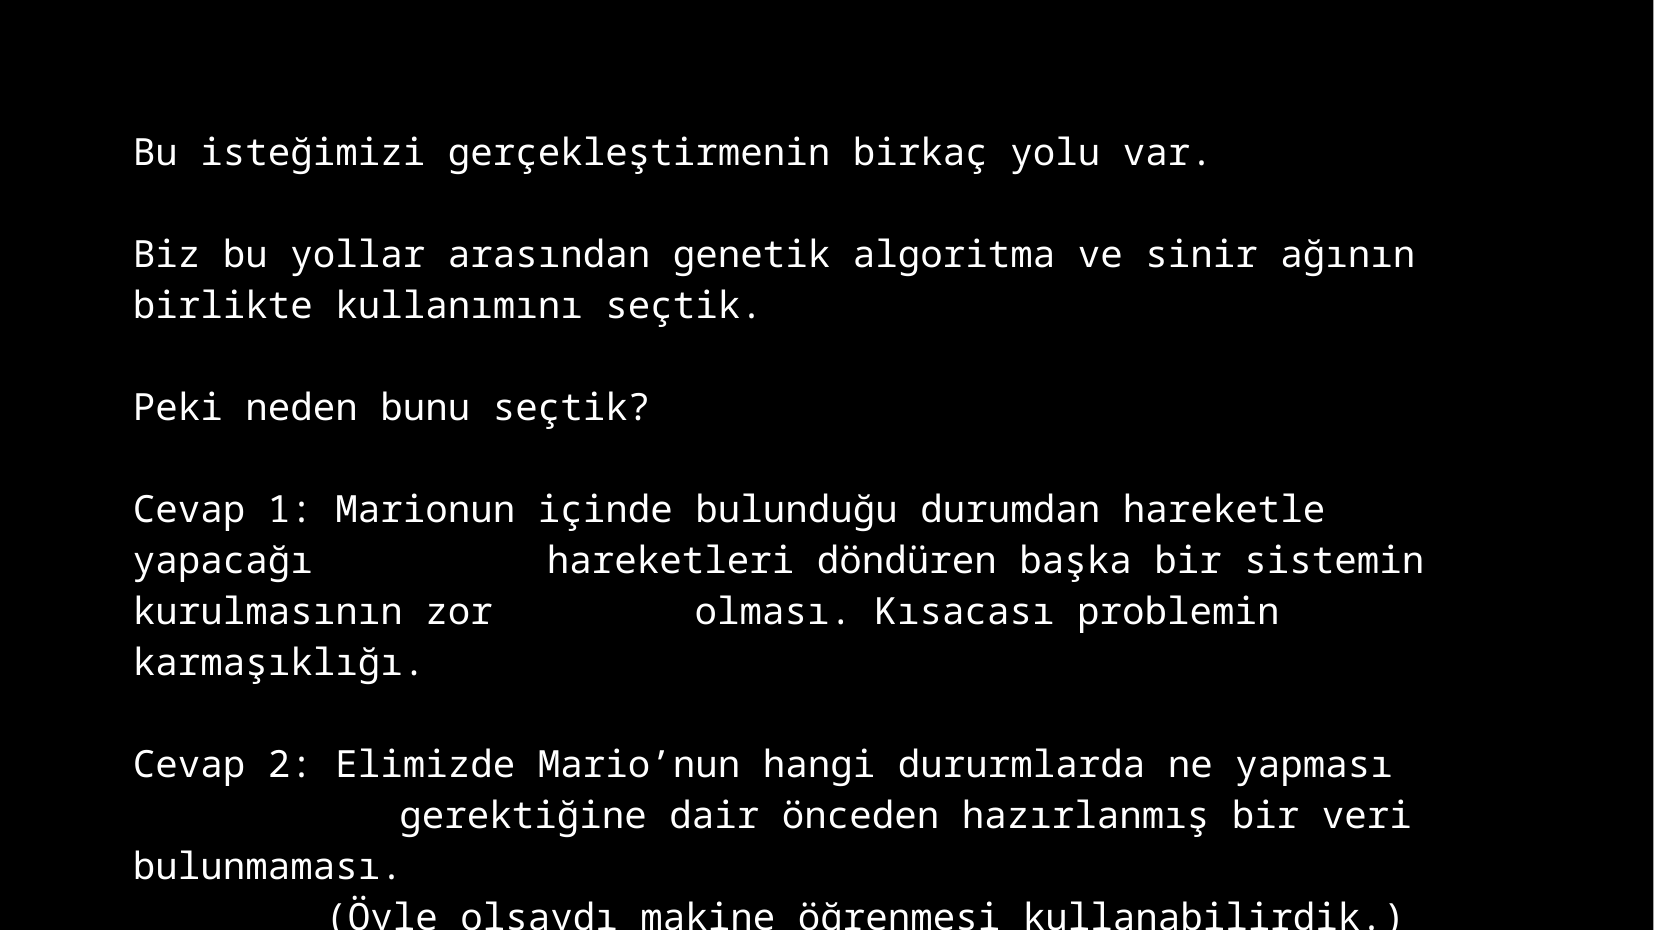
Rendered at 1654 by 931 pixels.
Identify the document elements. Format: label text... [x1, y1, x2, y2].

text_box Bu isteğimizi gerçekleştirmenin birkaç yolu var. Biz bu yollar arasından genetik algoritma ve sinir ağının birlikte kullanımını seçtik. Peki neden bunu seçtik? Cevap 1: Marionun içinde bulunduğu durumdan hareketle yapacağı hareketleri döndüren başka bir sistemin kurulmasının zor olması. Kısacası problemin karmaşıklığı. Cevap 2: Elimizde Mario’nun hangi dururmlarda ne yapması gerektiğine dair önceden hazırlanmış bir veri bulunmaması. (Öyle olsaydı makine öğrenmesi kullanabilirdik.) Cevap 3: Youtube’daki abilerin videolarına özenmek. [118, 118, 1536, 827]
